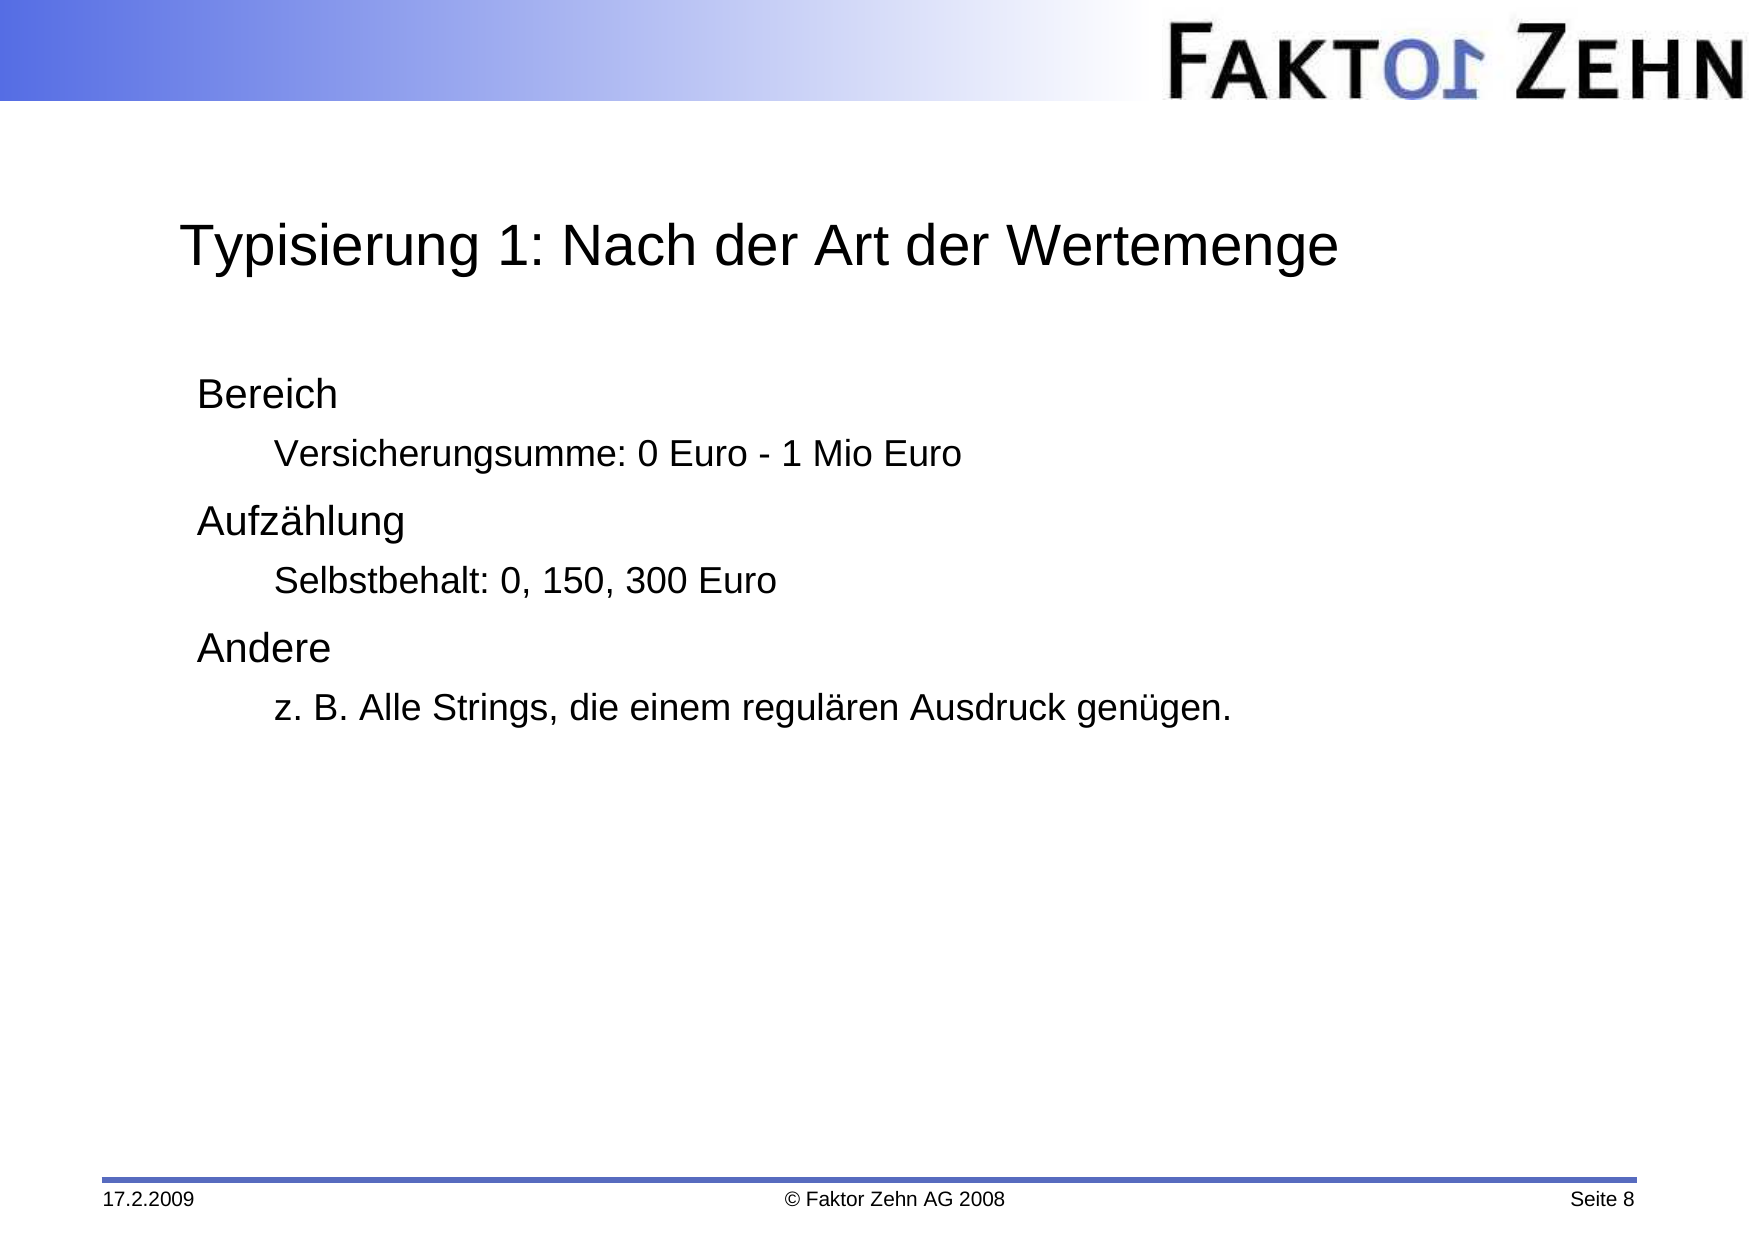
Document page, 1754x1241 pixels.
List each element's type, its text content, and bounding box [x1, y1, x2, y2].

picture [1162, 7, 1752, 100]
list Bereich Versicherungsumme: 0 Euro - 1 Mio Euro Aufzählung Selbstbehalt: 0, 150, 300 Euro Andere z. B. Alle Strings, die einem regulären Ausdruck genügen. [179, 371, 1576, 1078]
title Typisierung 1: Nach der Art der Wertemenge [179, 142, 1576, 349]
